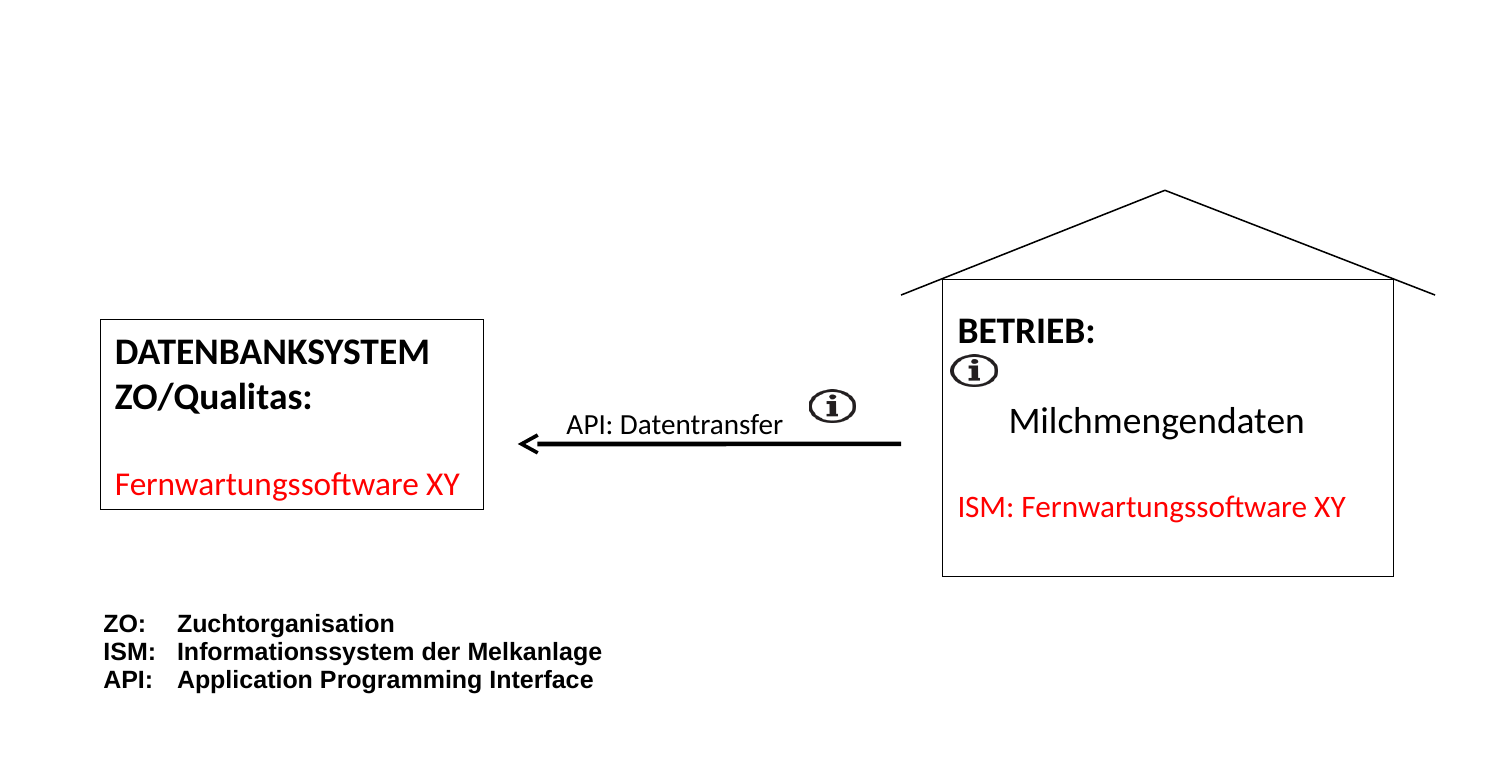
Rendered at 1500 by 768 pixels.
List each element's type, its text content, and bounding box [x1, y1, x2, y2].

text_box API: Datentransfer [551, 397, 809, 441]
text_box ZO: Zuchtorganisation ISM: Informationssystem der Melkanlage API: Application Programming Interface [88, 602, 638, 705]
text_box DATENBANKSYSTEM ZO/Qualitas: Fernwartungssoftware XY [100, 319, 484, 510]
text_box BETRIEB: Milchmengendaten ISM: Fernwartungssoftware XY [942, 279, 1394, 577]
picture [950, 354, 998, 387]
picture [808, 389, 856, 423]
